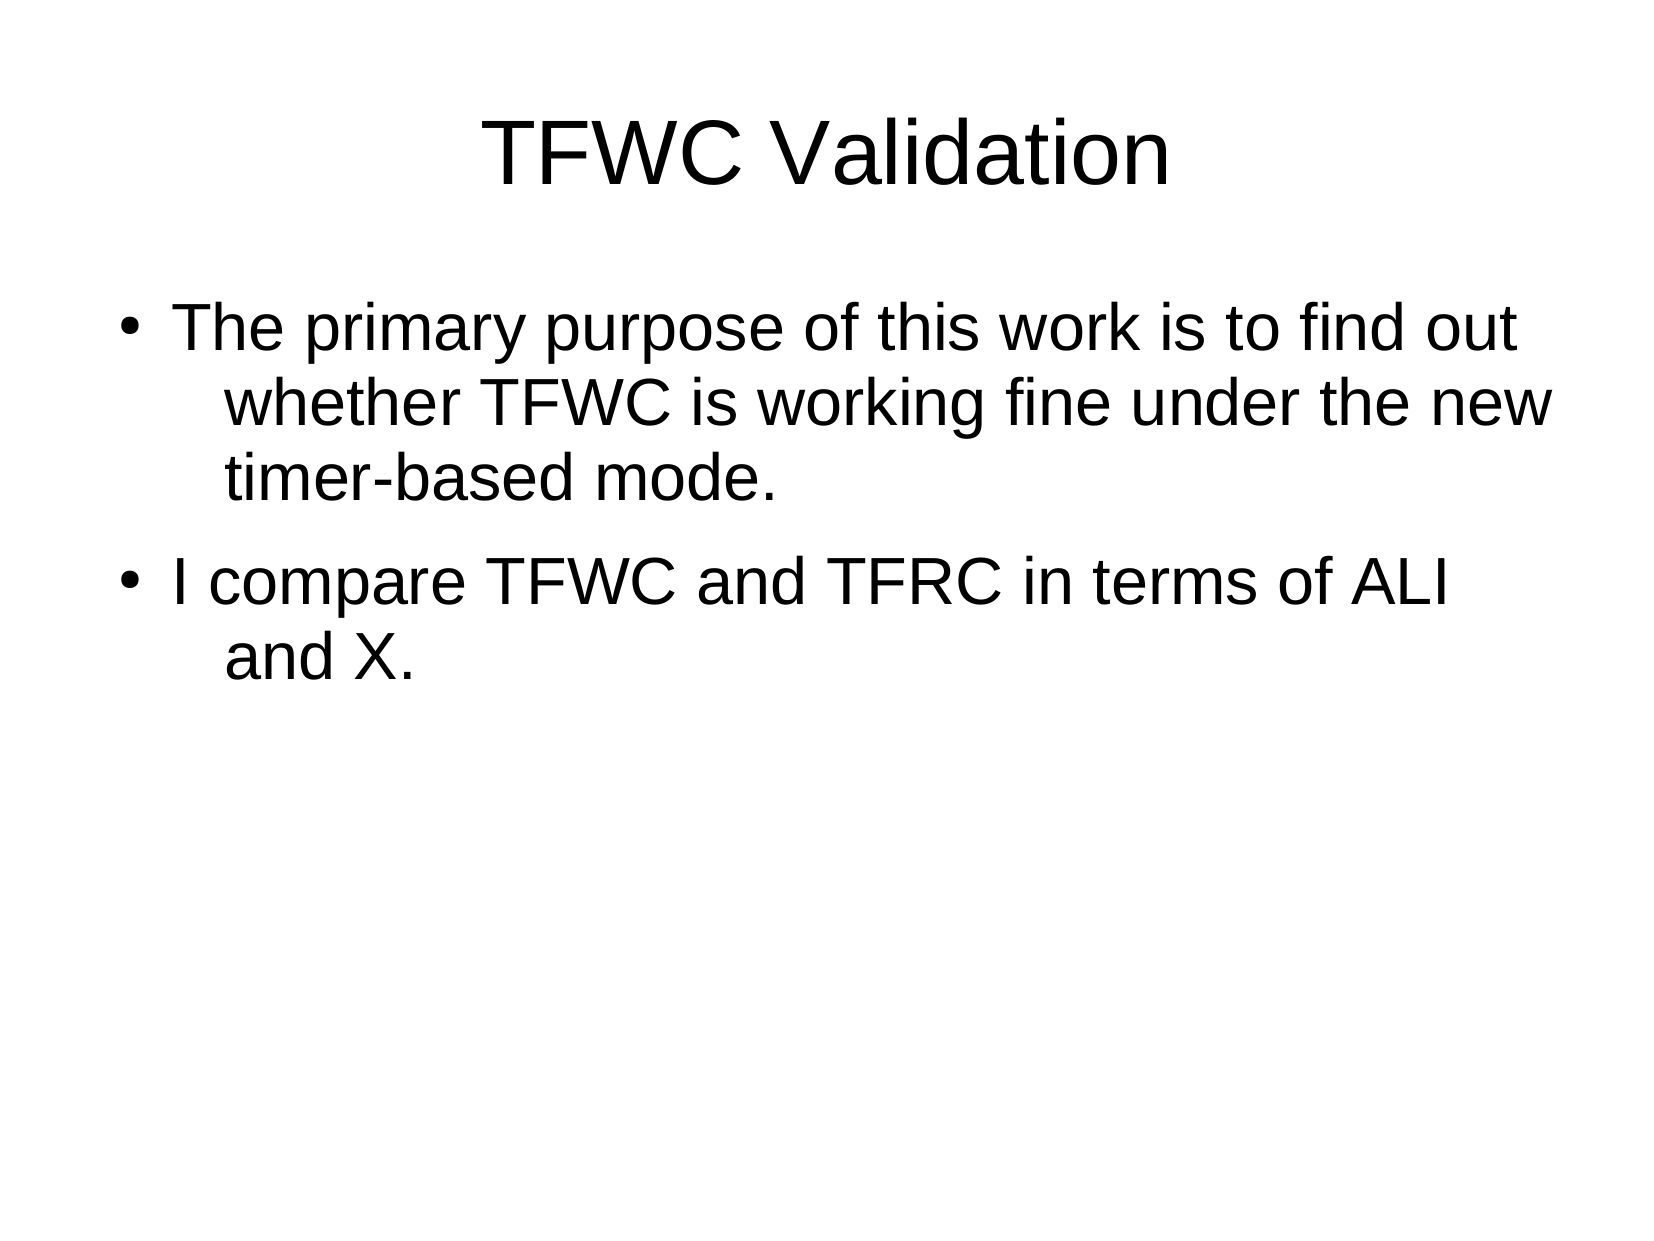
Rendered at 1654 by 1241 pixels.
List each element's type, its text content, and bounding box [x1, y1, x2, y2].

list The primary purpose of this work is to find out whether TFWC is working fine under the new timer-based mode. I compare TFWC and TFRC in terms of ALI and X. [82, 290, 1571, 1109]
title TFWC Validation [82, 49, 1571, 257]
